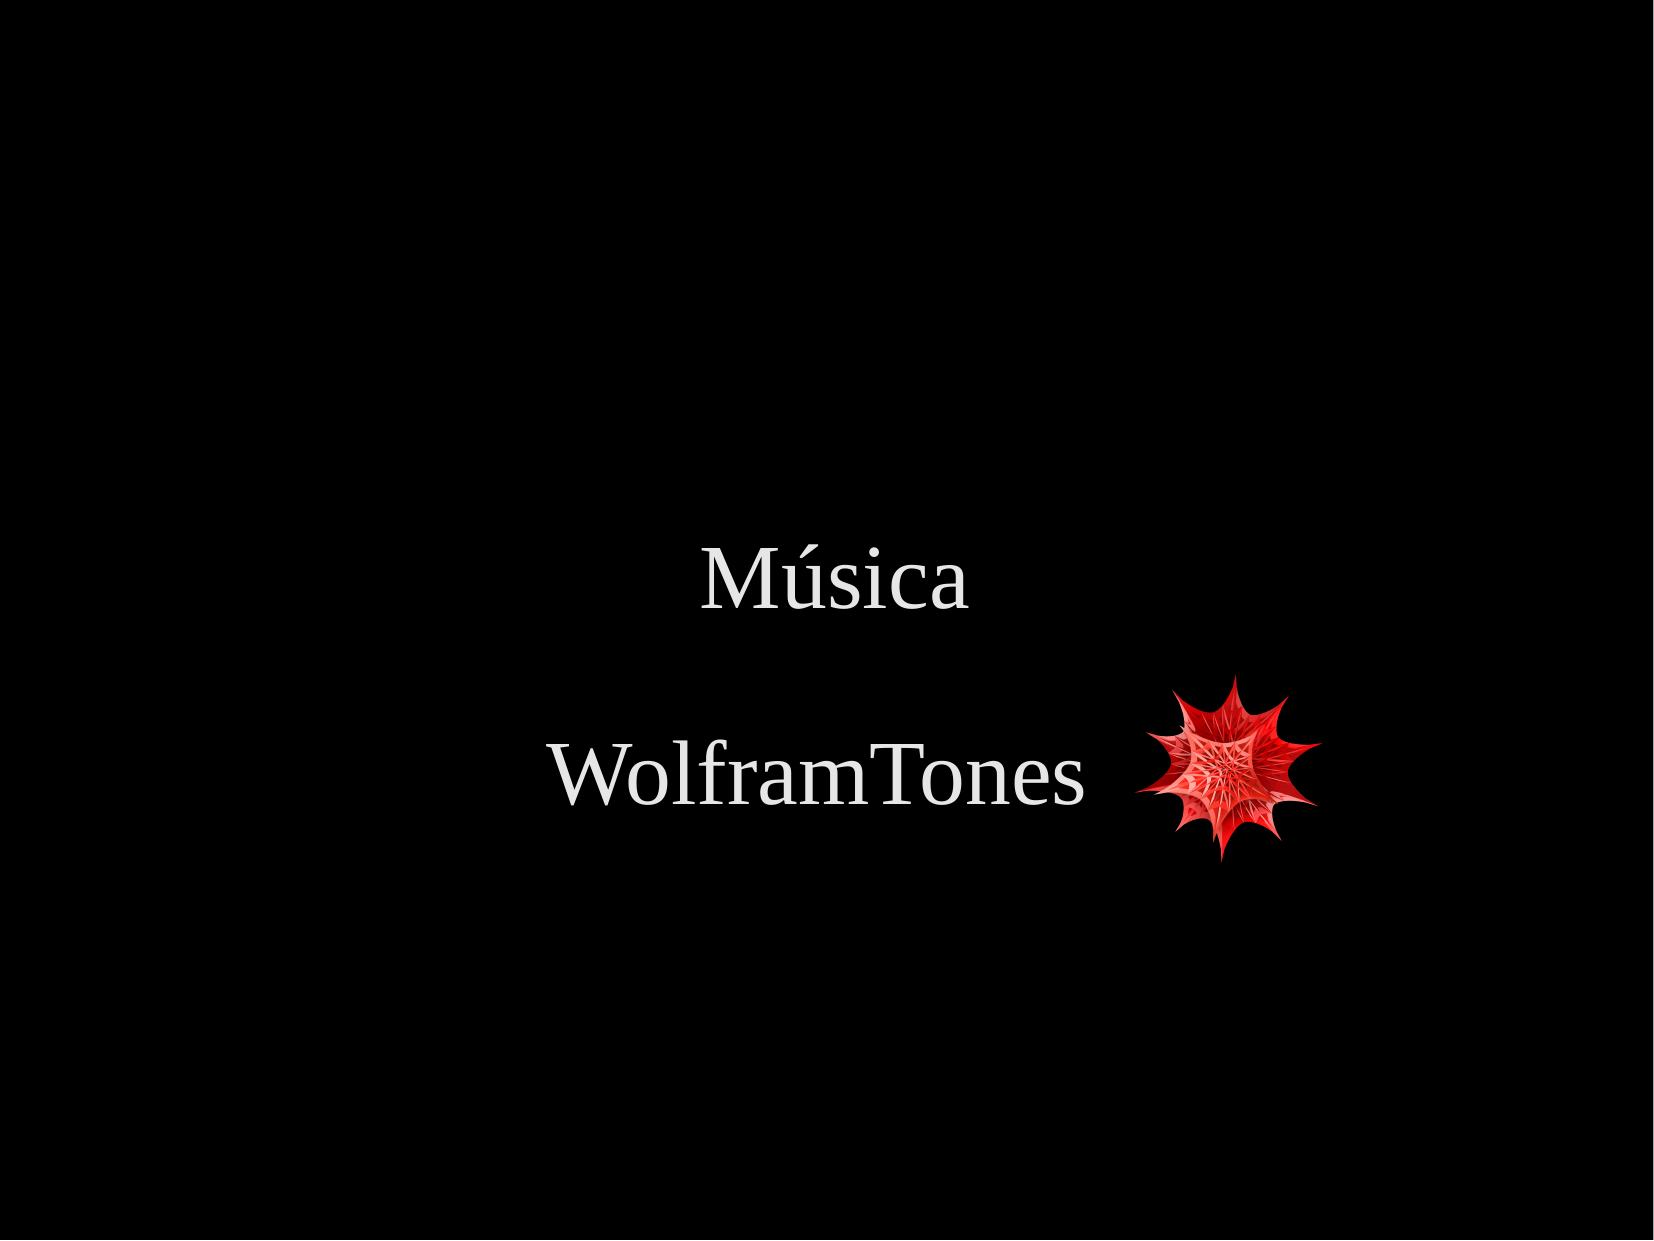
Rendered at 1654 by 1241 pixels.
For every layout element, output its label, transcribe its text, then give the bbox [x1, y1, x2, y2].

text_box Música [685, 519, 1016, 637]
picture [1133, 673, 1323, 863]
text_box WolframTones [531, 715, 1111, 833]
